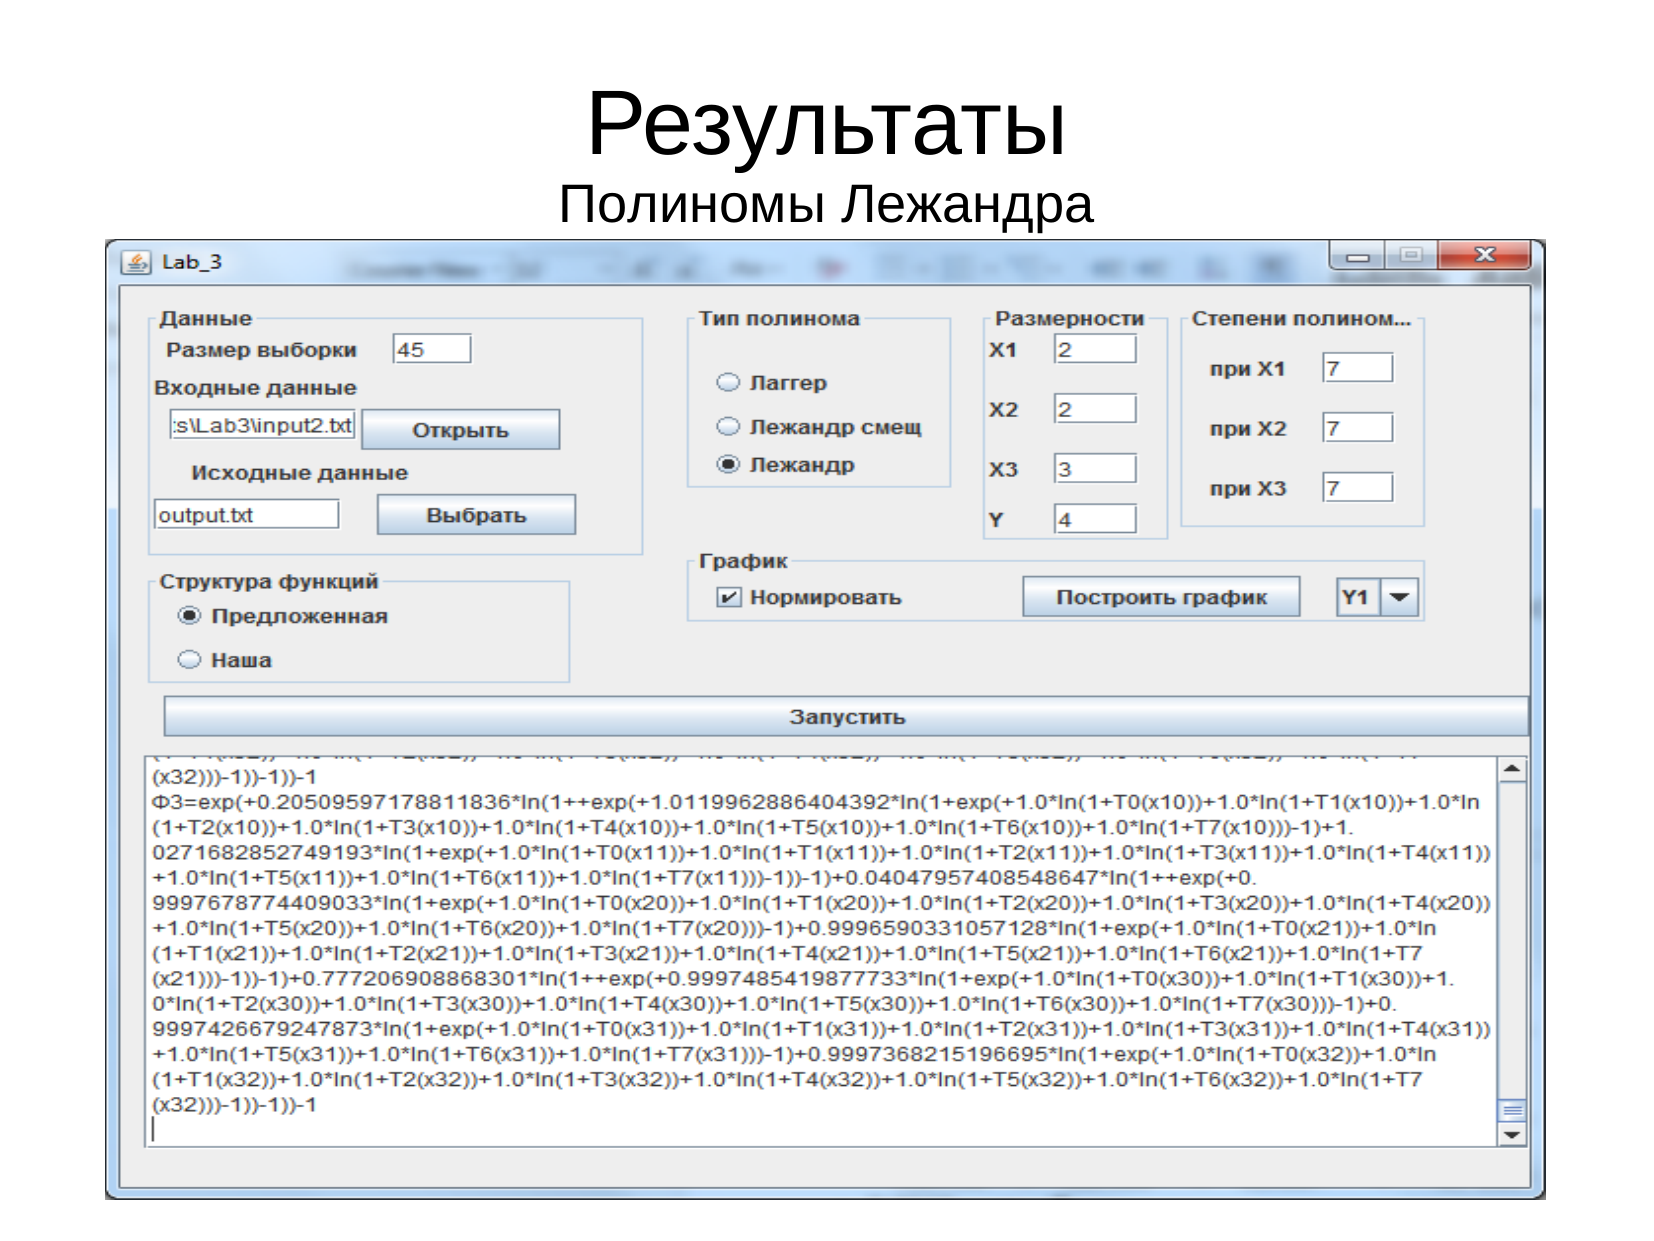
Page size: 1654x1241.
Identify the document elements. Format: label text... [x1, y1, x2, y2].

title Результаты Полиномы Лежандра [82, 49, 1571, 257]
picture [105, 239, 1546, 1201]
